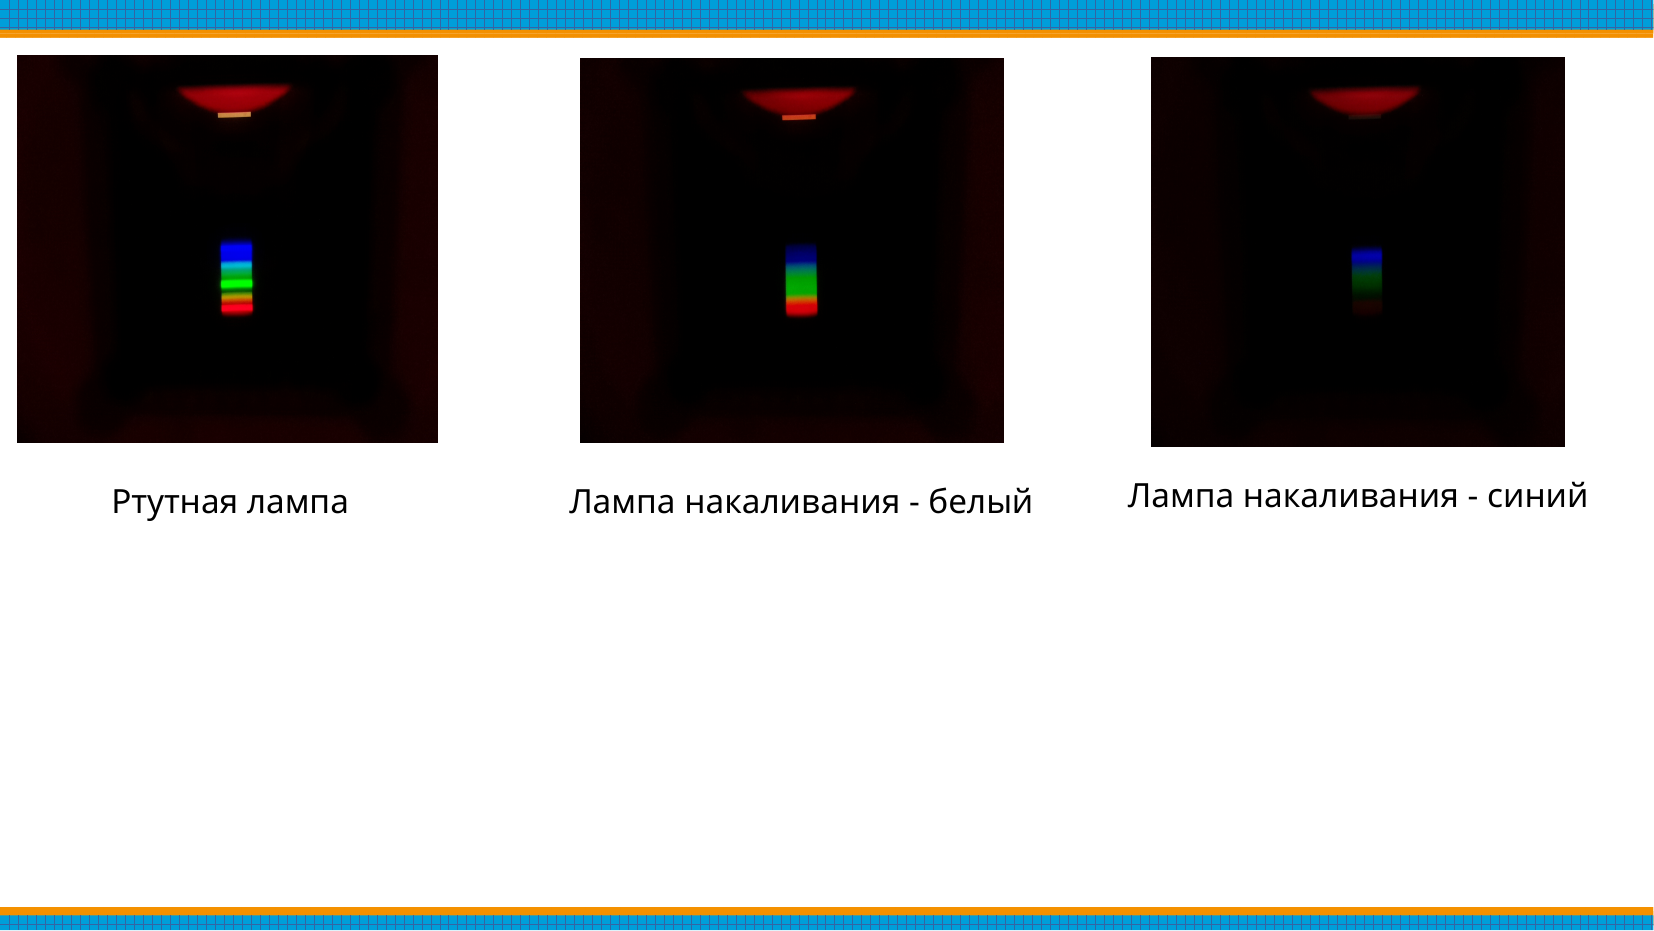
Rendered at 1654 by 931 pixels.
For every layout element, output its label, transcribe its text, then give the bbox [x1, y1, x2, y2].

picture [17, 55, 438, 443]
text_box Ртутная лампа [105, 472, 355, 530]
picture [580, 58, 1004, 443]
picture [1151, 57, 1565, 448]
text_box Лампа накаливания - белый [563, 472, 1034, 530]
text_box Лампа накаливания - синий [1122, 465, 1588, 523]
